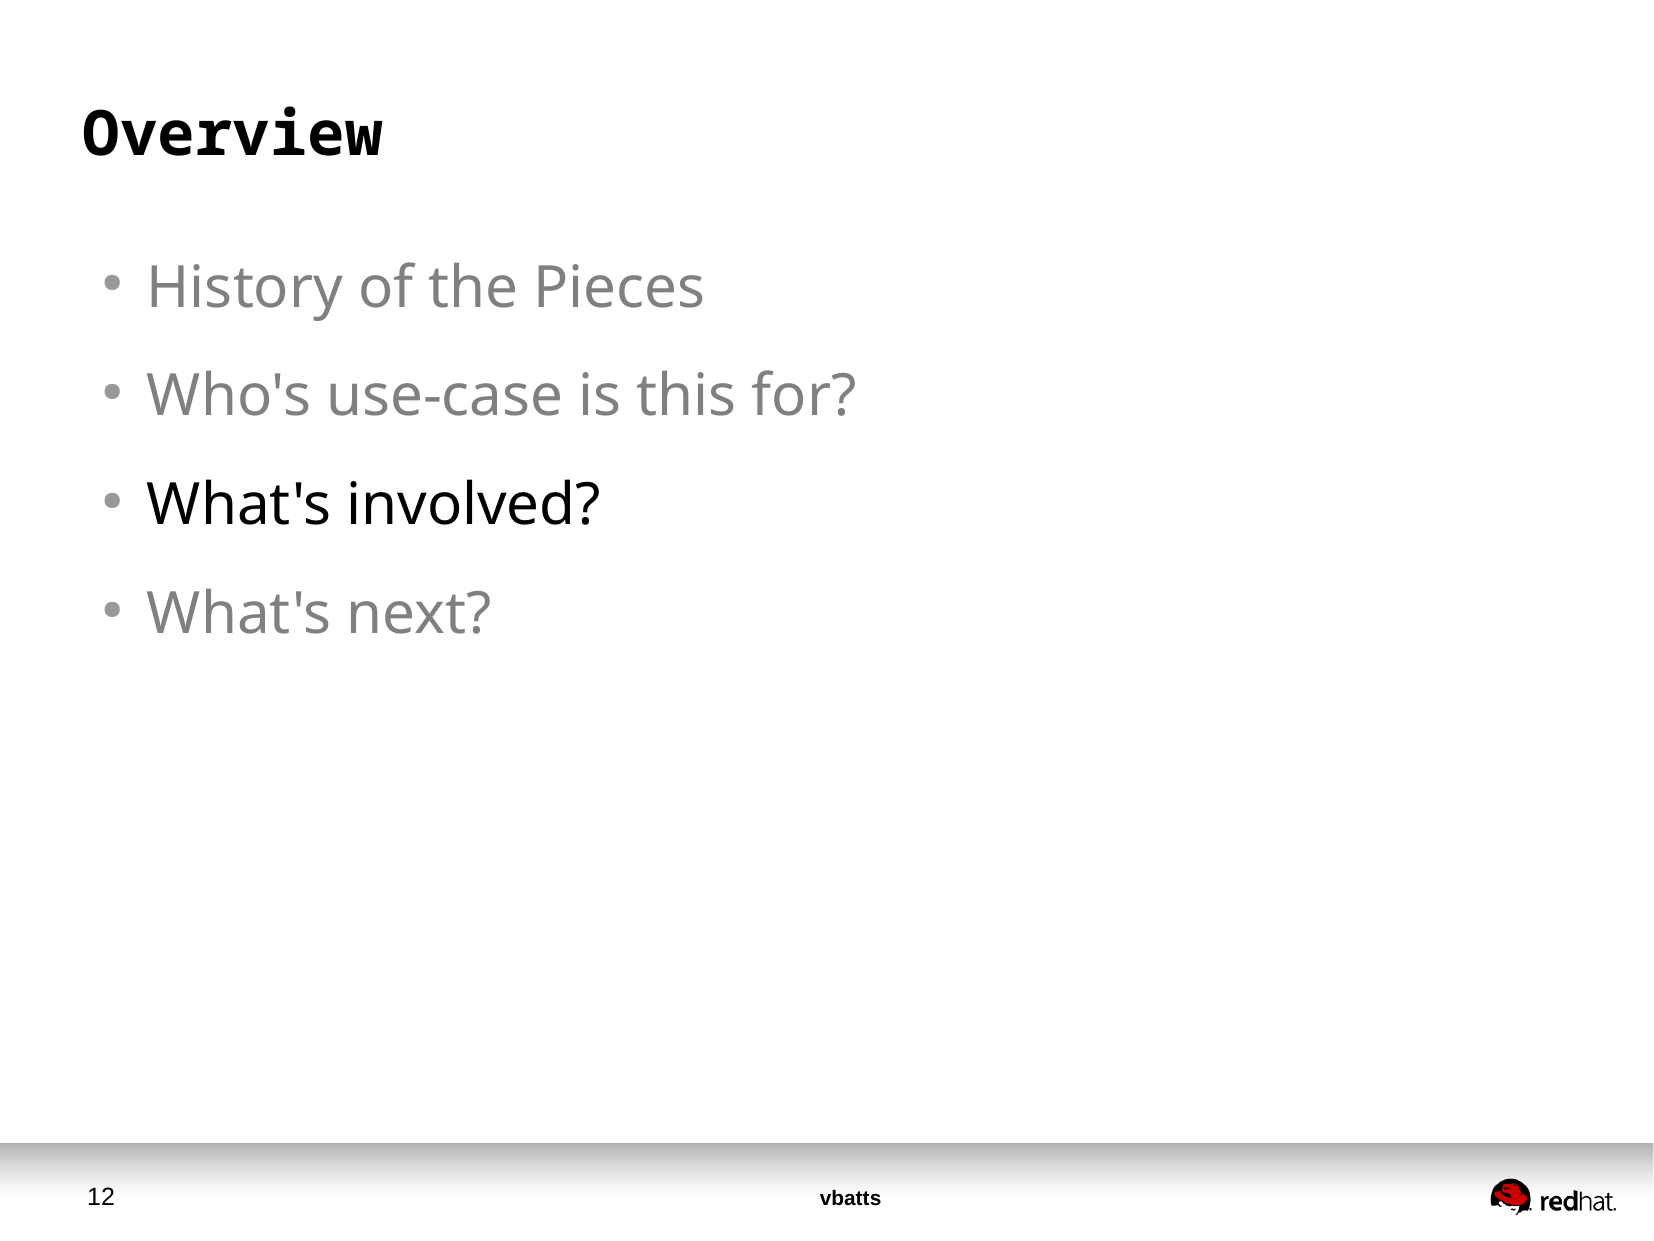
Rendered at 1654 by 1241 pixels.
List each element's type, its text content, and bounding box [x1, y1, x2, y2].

list History of the Pieces Who's use-case is this for? What's involved? What's next? [86, 244, 1576, 950]
title Overview [82, 37, 1571, 226]
picture [0, 1143, 1654, 1241]
